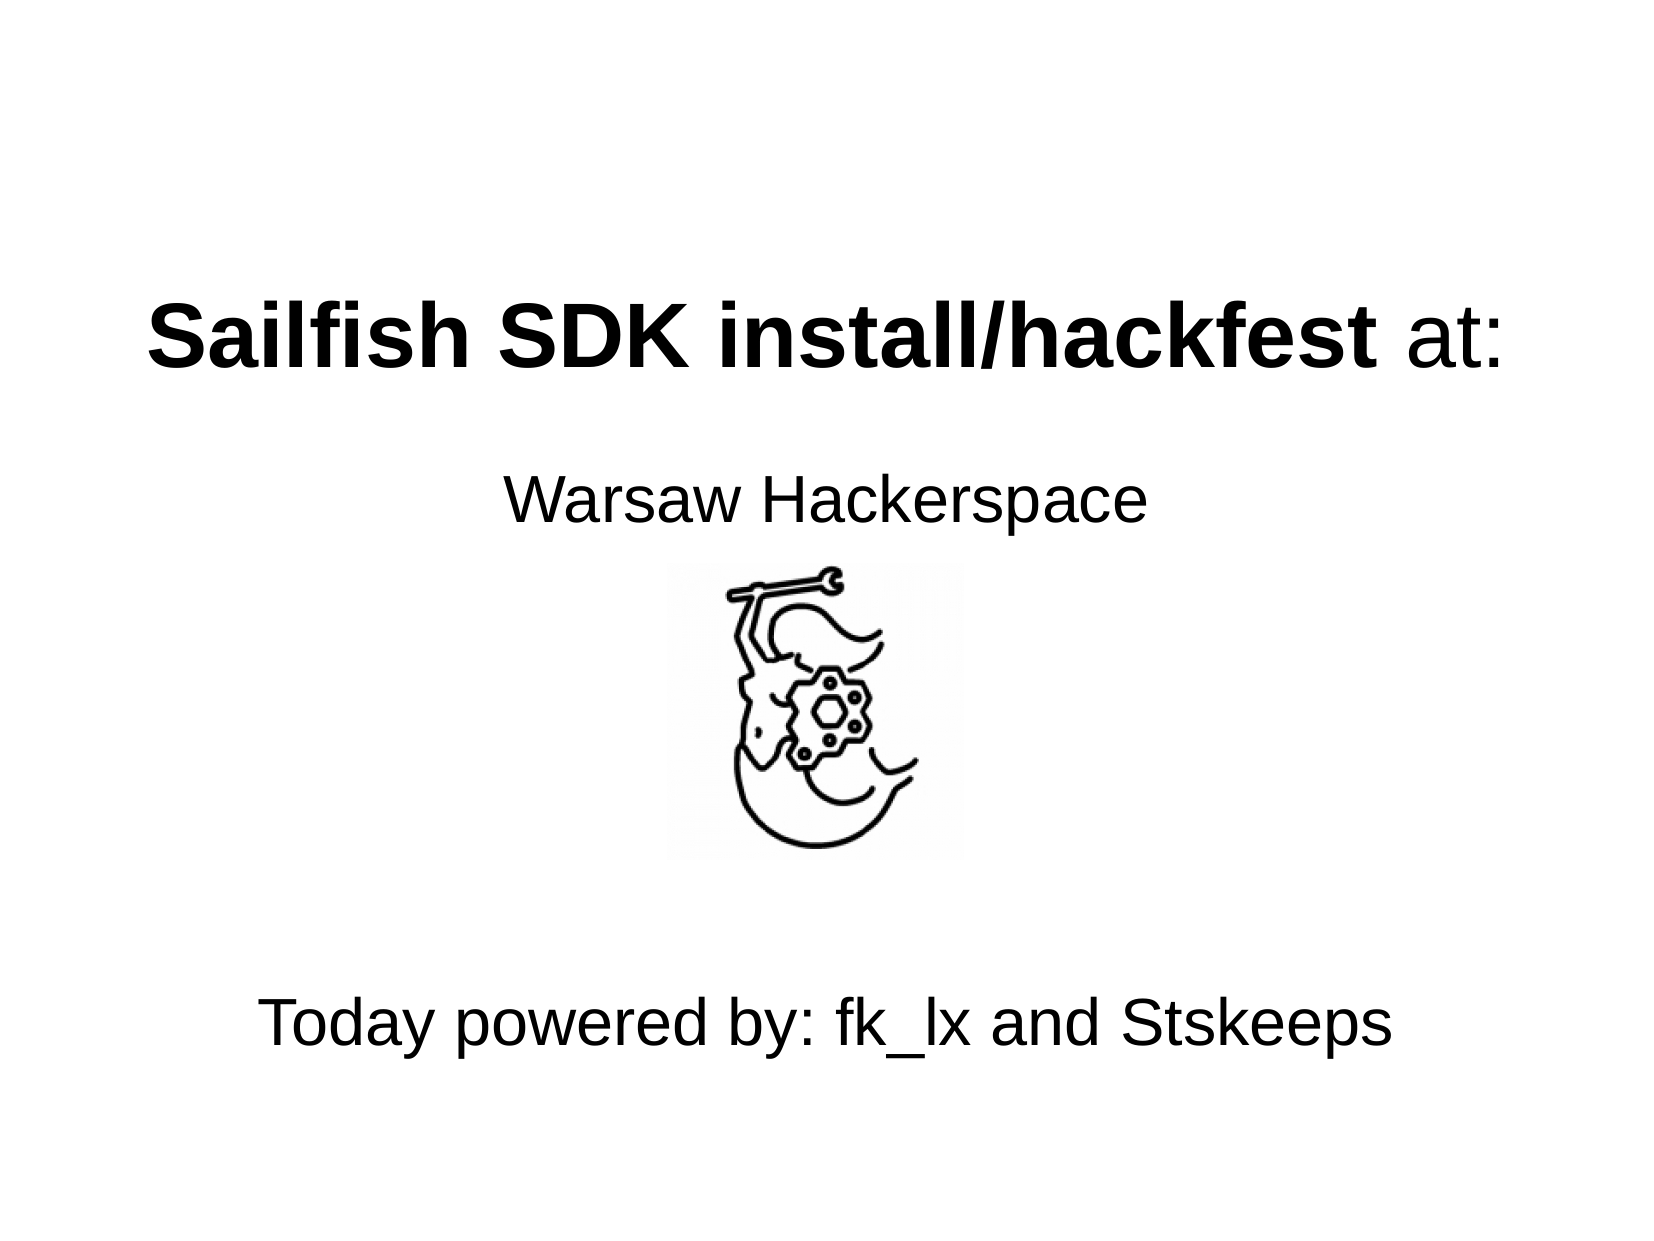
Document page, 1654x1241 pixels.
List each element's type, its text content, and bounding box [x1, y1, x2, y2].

subtitle Sailfish SDK install/hackfest at: Warsaw Hackerspace Today powered by: fk_lx and Stskeeps [82, 49, 1571, 1146]
picture [667, 563, 964, 860]
